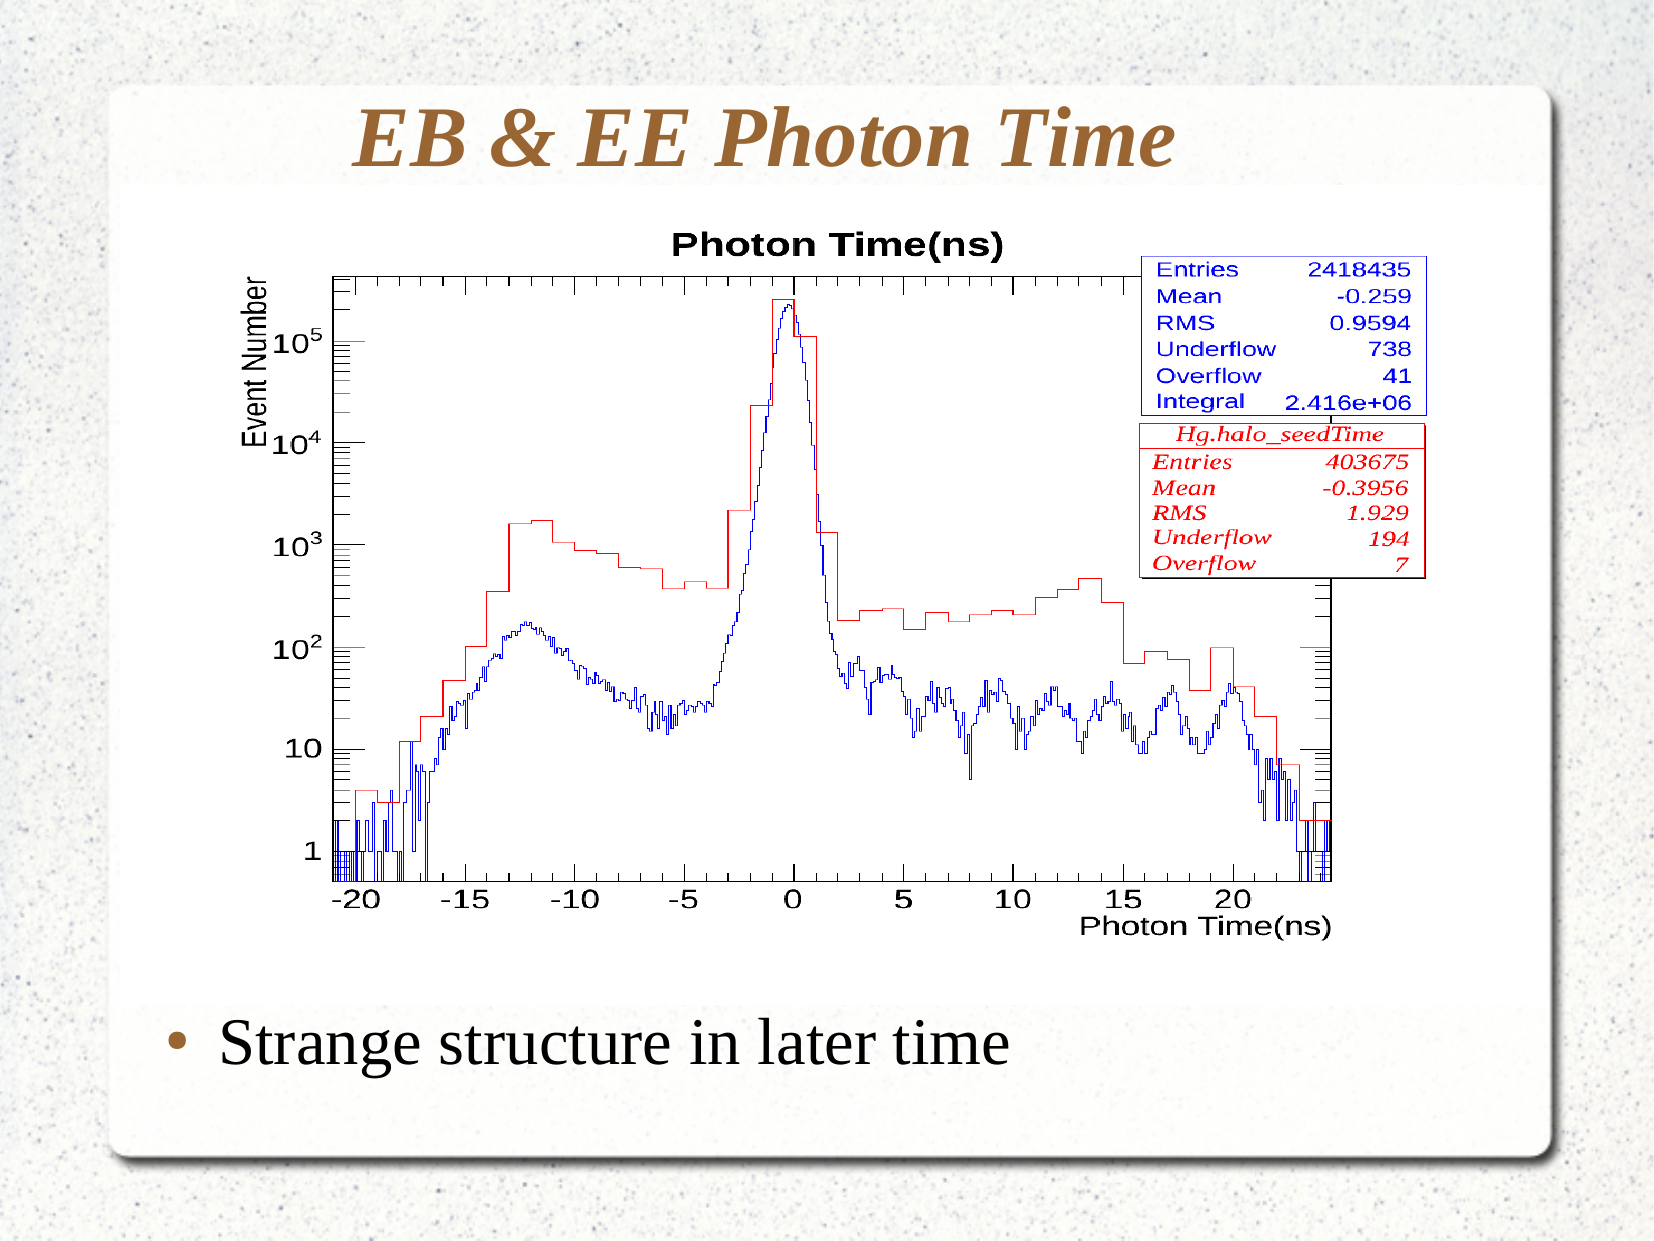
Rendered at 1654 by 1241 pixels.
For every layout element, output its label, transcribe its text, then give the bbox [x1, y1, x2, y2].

picture [0, 0, 1654, 1241]
title EB & EE Photon Time [270, 90, 1261, 185]
list Strange structure in later time [147, 1006, 1381, 1080]
